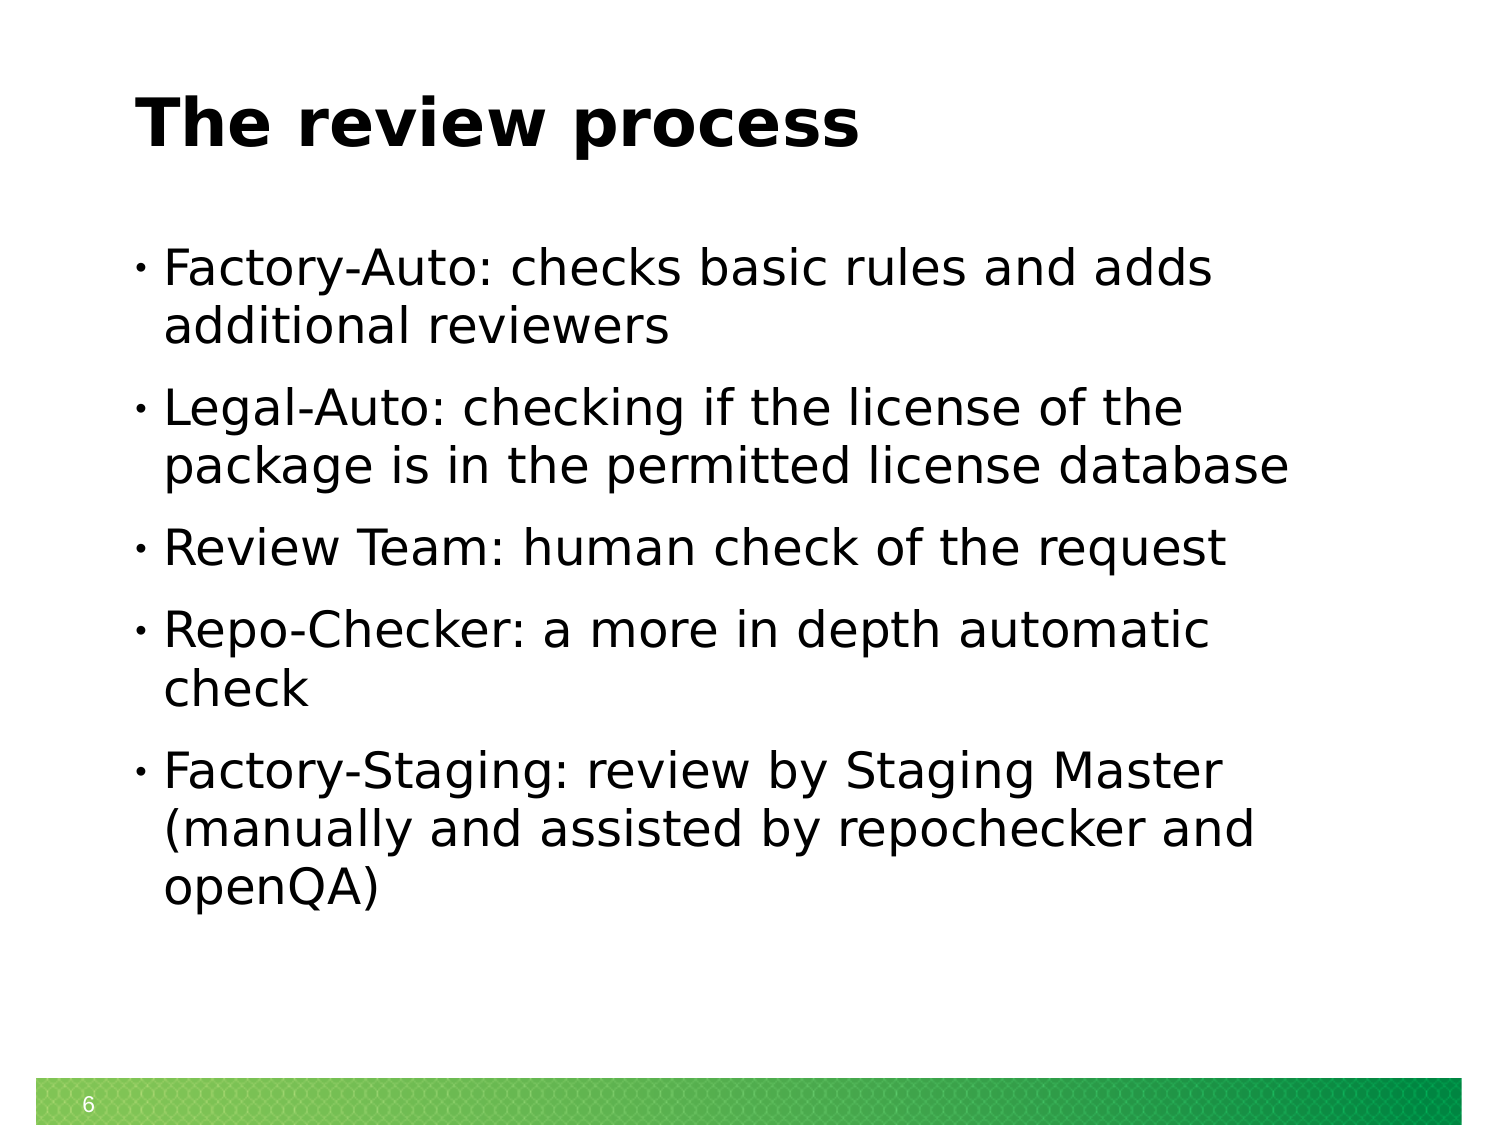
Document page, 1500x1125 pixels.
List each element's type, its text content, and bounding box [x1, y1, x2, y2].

list Factory-Auto: checks basic rules and adds additional reviewers Legal-Auto: checking if the license of the package is in the permitted license database Review Team: human check of the request Repo-Checker: a more in depth automatic check Factory-Staging: review by Staging Master (manually and assisted by repochecker and openQA) [135, 238, 1372, 982]
picture [36, 1078, 1462, 1125]
title The review process [135, 41, 1372, 204]
